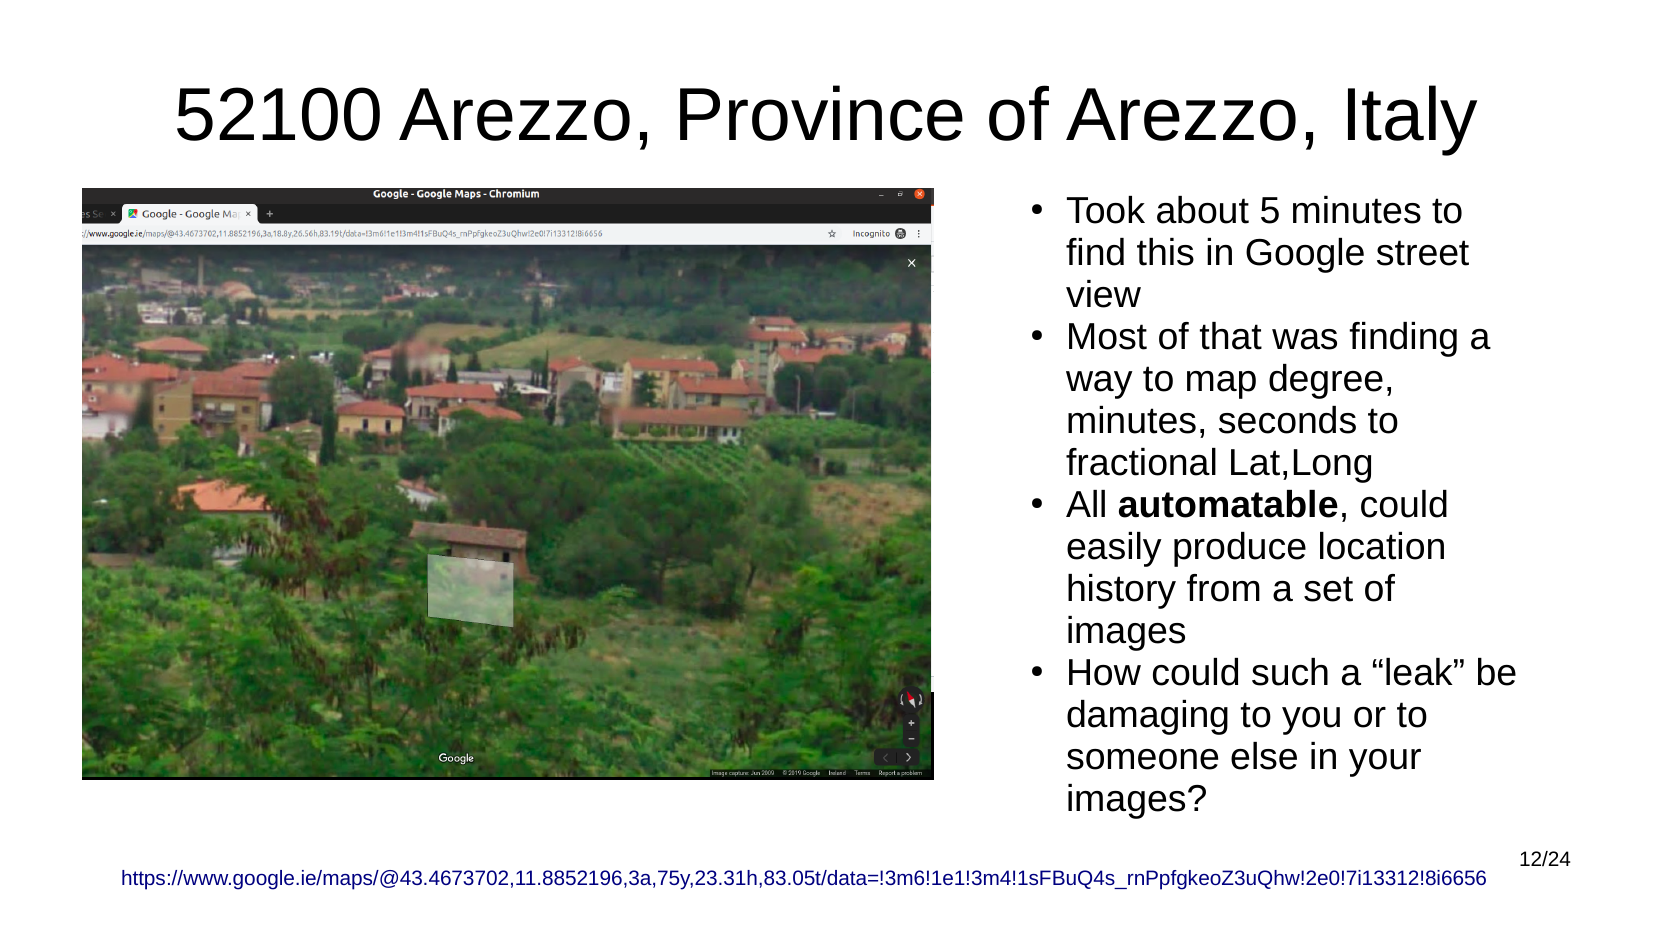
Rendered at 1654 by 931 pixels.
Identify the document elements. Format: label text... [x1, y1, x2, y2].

picture [82, 188, 934, 780]
text_box https://www.google.ie/maps/@43.4673702,11.8852196,3a,75y,23.31h,83.05t/data=!3m6!1e1!3m4!1sFBuQ4s_rnPpfgkeoZ3uQhw!2e0!7i13312!8i6656 [106, 859, 1504, 898]
title 52100 Arezzo, Province of Arezzo, Italy [82, 37, 1571, 193]
text_box Took about 5 minutes to find this in Google street view Most of that was finding a way to map degree, minutes, seconds to fractional Lat,Long All automatable, could easily produce location history from a set of images How could such a “leak” be damaging to you or to someone else in your images? [1015, 182, 1536, 827]
